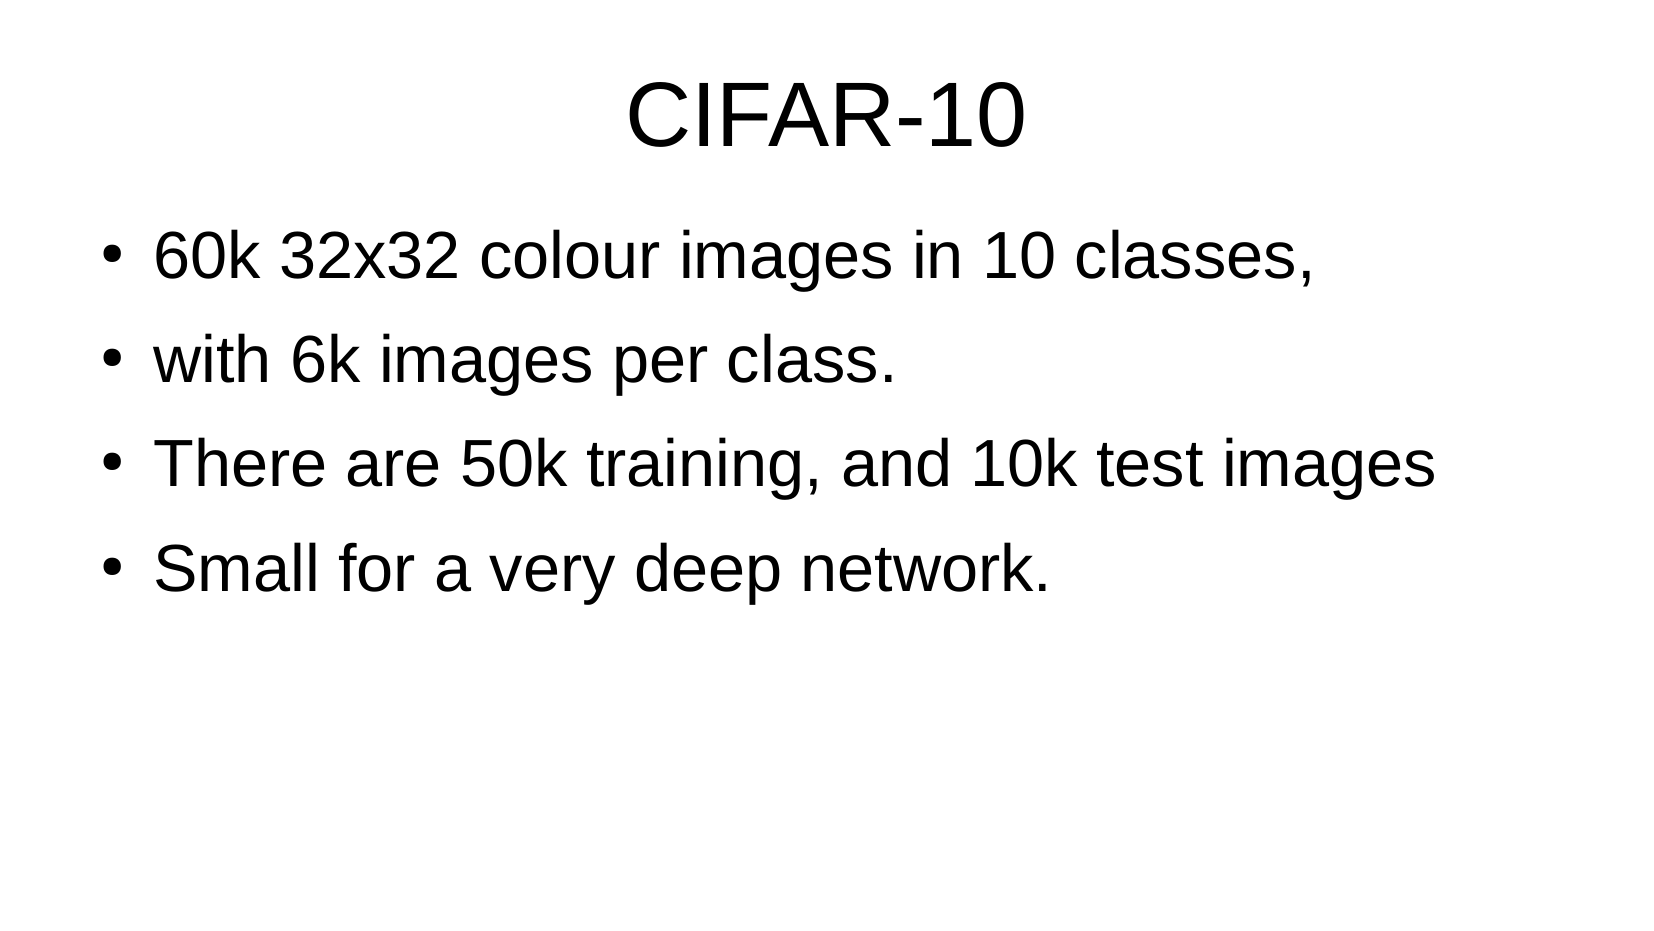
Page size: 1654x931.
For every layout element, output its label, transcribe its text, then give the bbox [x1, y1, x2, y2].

title CIFAR-10 [82, 37, 1571, 193]
list 60k 32x32 colour images in 10 classes, with 6k images per class. There are 50k training, and 10k test images Small for a very deep network. [82, 217, 1571, 758]
